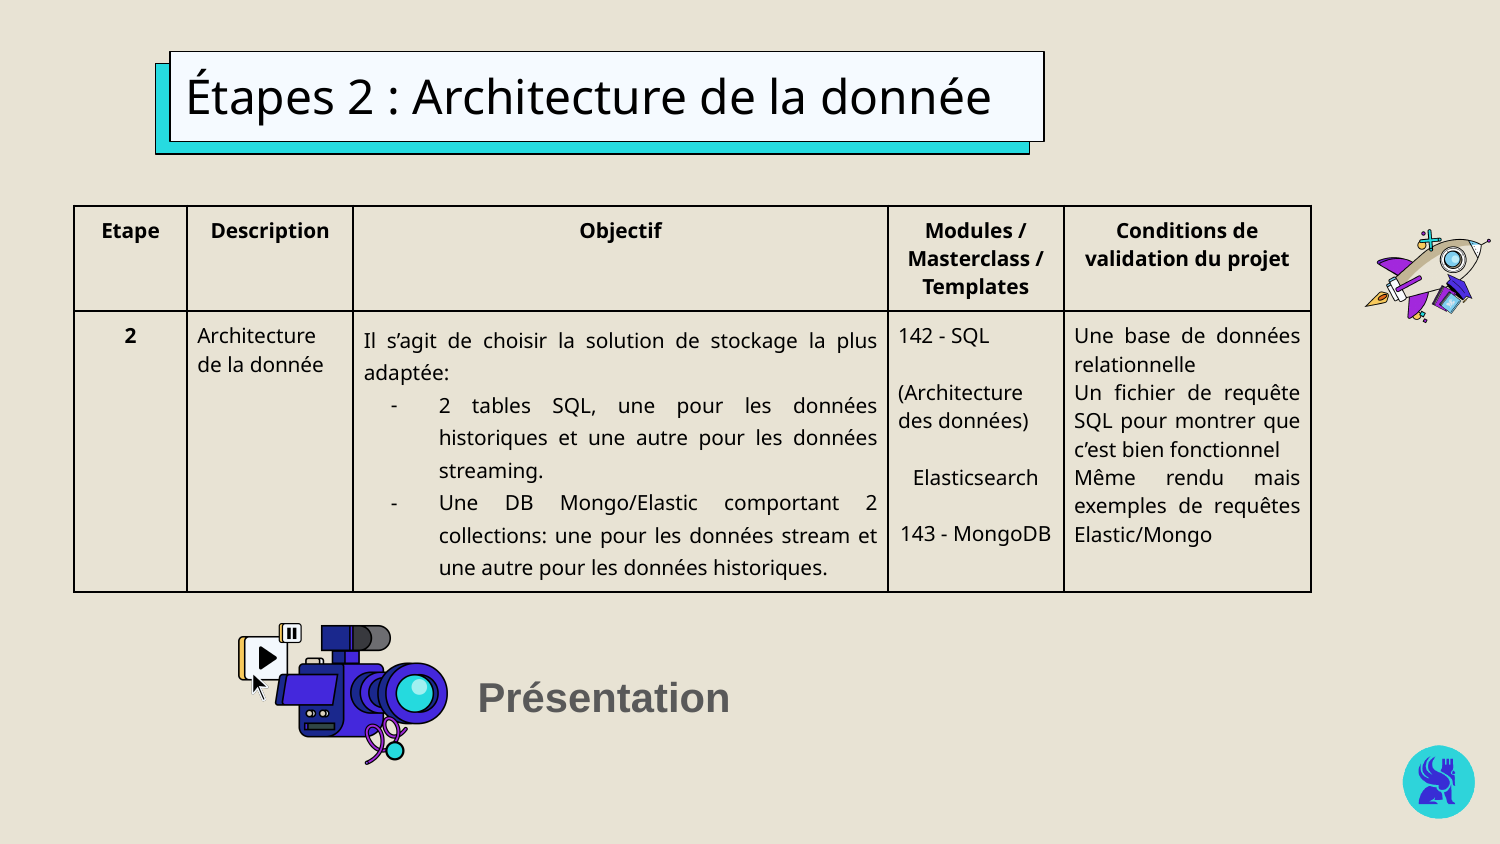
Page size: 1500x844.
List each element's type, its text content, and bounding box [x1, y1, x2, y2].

picture [1402, 745, 1475, 819]
table_header Modules / Masterclass / Templates [889, 207, 1063, 310]
text_box Présentation [448, 655, 976, 736]
table_header Description [188, 207, 352, 310]
table_cell 142 - SQL (Architecture des données) Elasticsearch 143 - MongoDB [889, 312, 1063, 591]
table_cell Une base de données relationnelle Un fichier de requête SQL pour montrer que c’est bien fonctionnel Même rendu mais exemples de requêtes Elastic/Mongo [1065, 312, 1310, 591]
table_header Conditions de validation du projet [1065, 207, 1310, 310]
table_cell 2 [75, 312, 186, 591]
picture [238, 623, 448, 765]
table_header Objectif [354, 207, 887, 310]
text_box Présentation [232, 655, 238, 736]
picture [1355, 197, 1500, 350]
title Étapes 2 : Architecture de la donnée [170, 51, 1044, 142]
table_header Etape [75, 207, 186, 310]
table_cell Architecture de la donnée [188, 312, 352, 591]
text_box [155, 63, 1030, 154]
table_cell Il s’agit de choisir la solution de stockage la plus adaptée: 2 tables SQL, une pour les données historiques et une autre pour les données streaming. Une DB Mongo/Elastic comportant 2 collections: une pour les données stream et une autre pour les données historiques. [354, 312, 887, 591]
